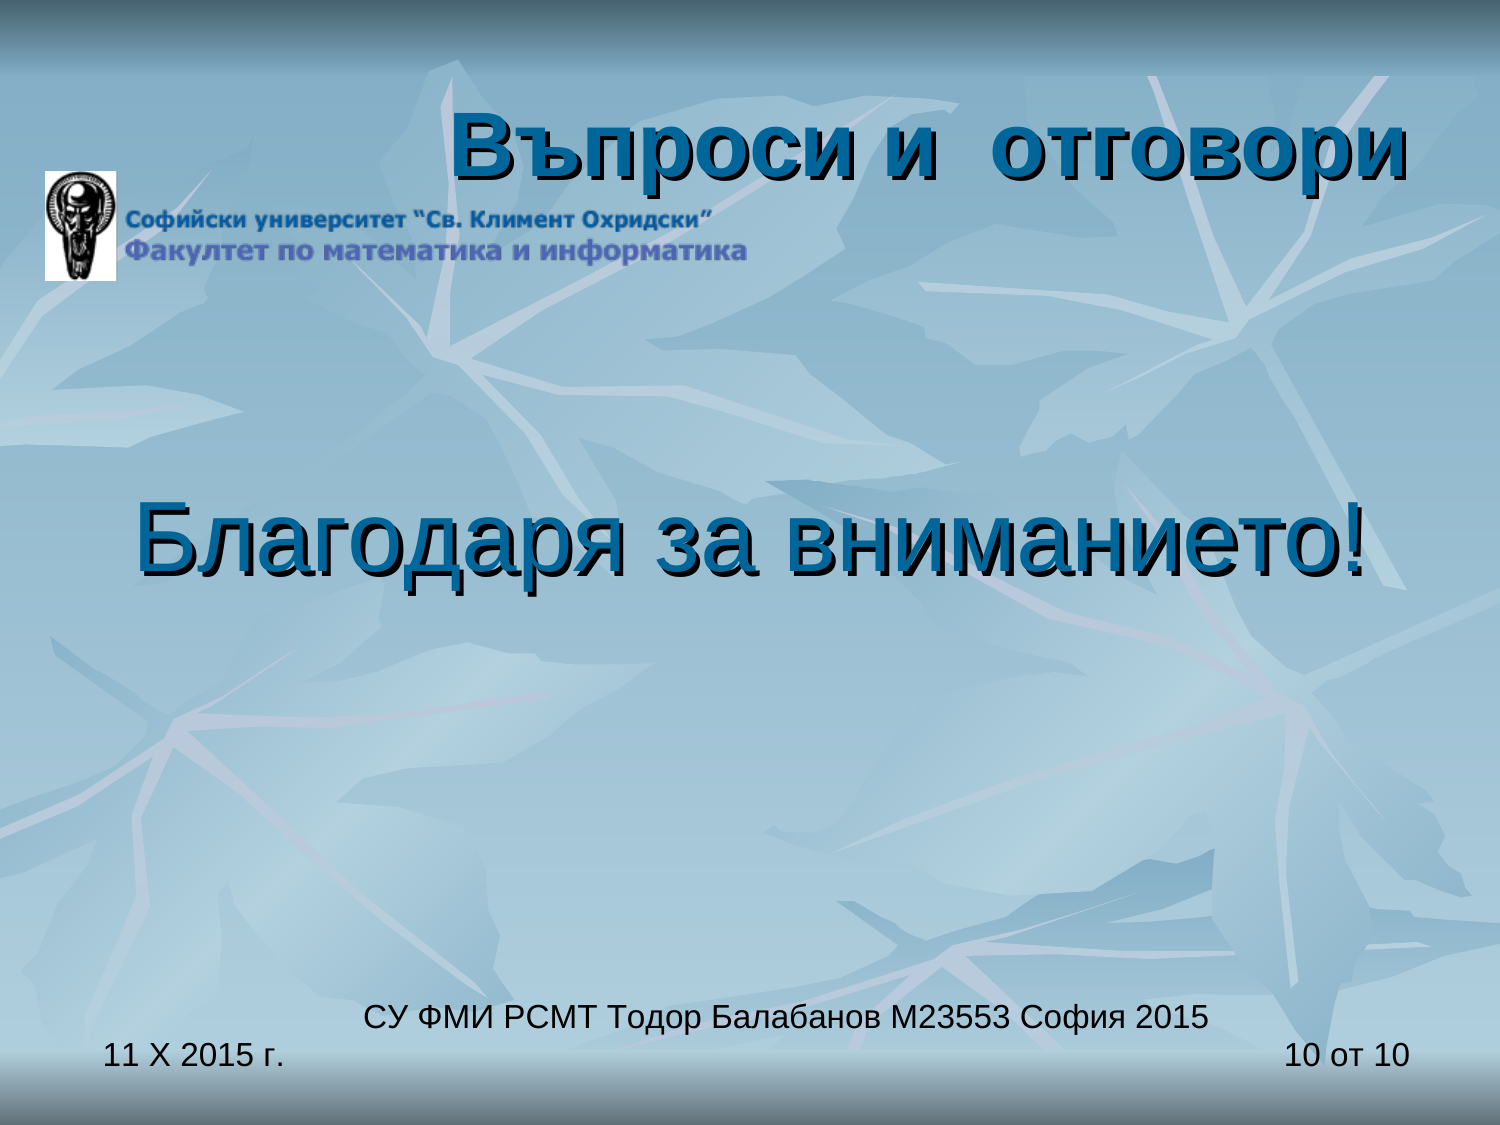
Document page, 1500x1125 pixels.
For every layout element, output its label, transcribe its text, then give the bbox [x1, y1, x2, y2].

title Въпроси и отговори [75, 45, 1426, 234]
list Благодаря за вниманието! [75, 262, 1426, 1006]
picture [45, 171, 747, 281]
